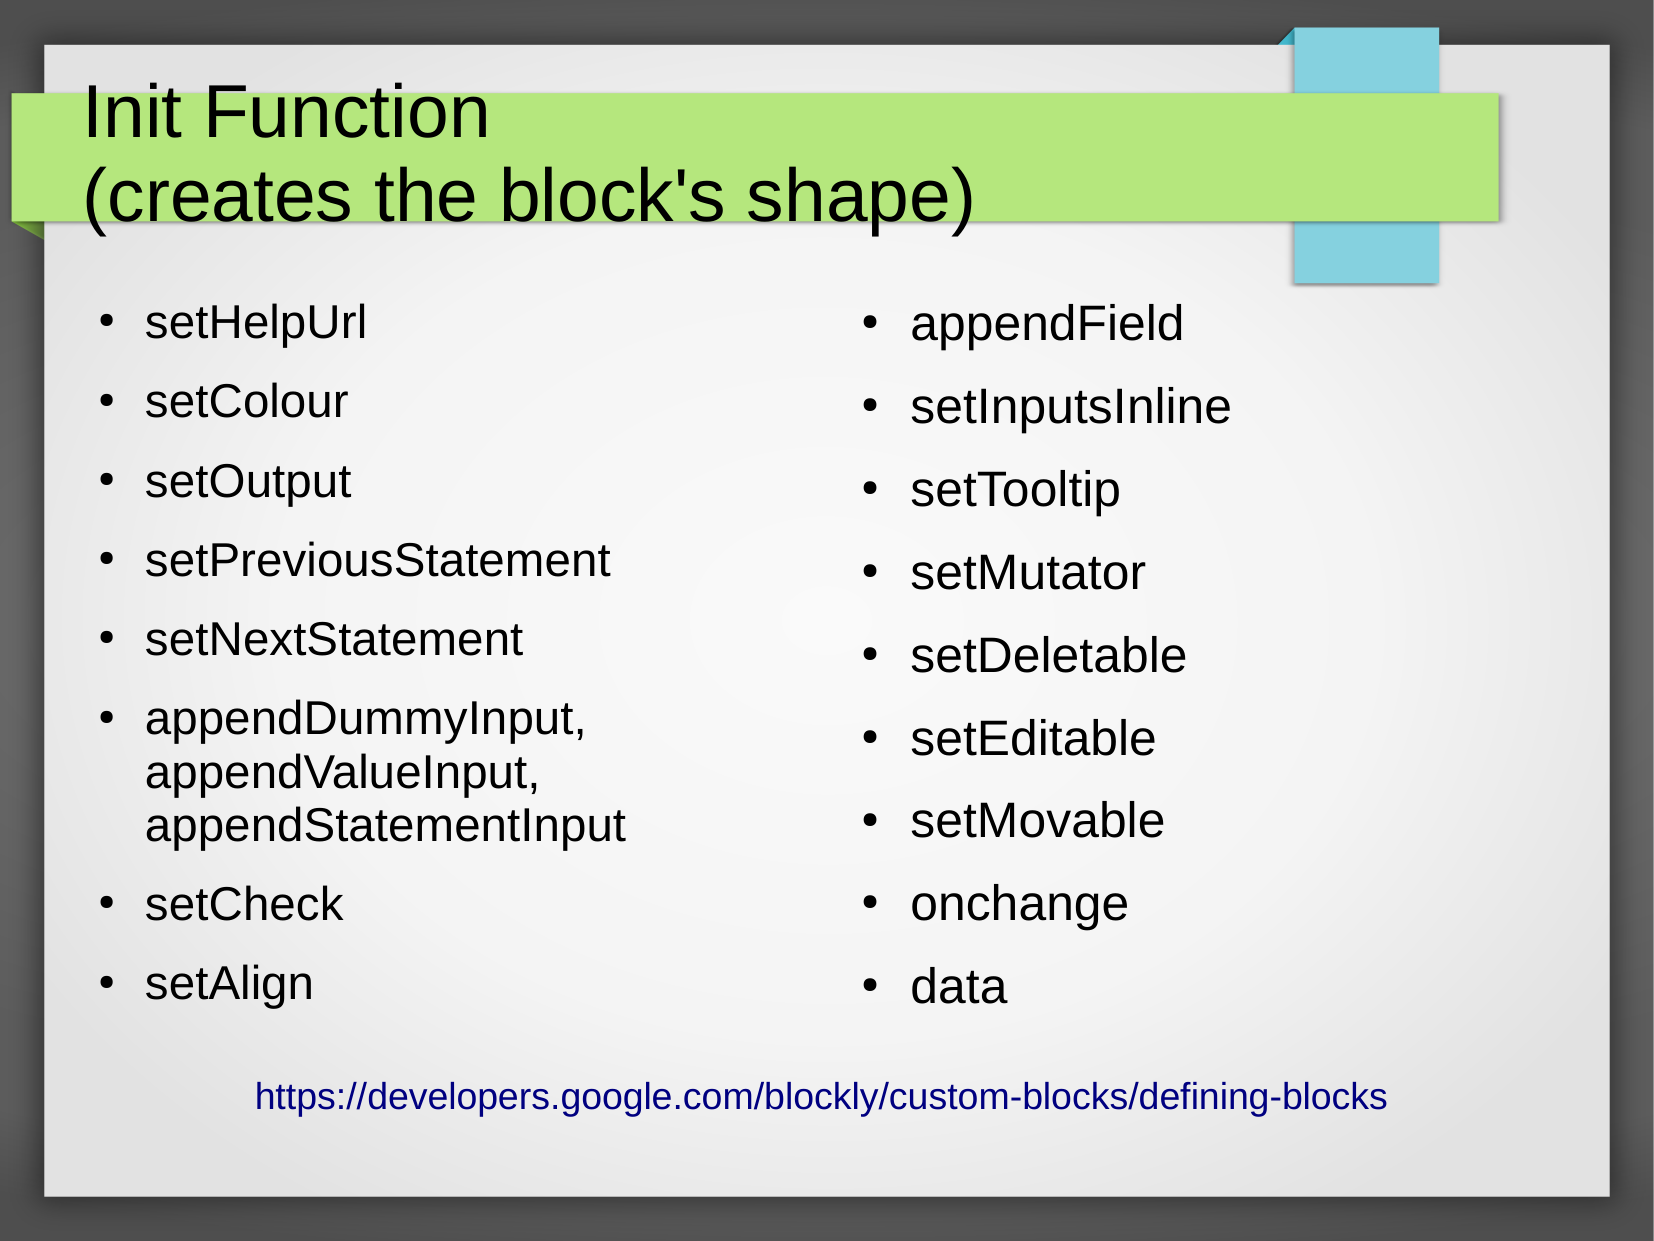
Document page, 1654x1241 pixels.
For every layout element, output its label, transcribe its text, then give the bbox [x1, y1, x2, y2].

text_box https://developers.google.com/blockly/custom-blocks/defining-blocks [240, 1068, 1404, 1126]
list appendField setInputsInline setTooltip setMutator setDeletable setEditable setMovable onchange data [845, 295, 1572, 1015]
list setHelpUrl setColour setOutput setPreviousStatement setNextStatement appendDummyInput, appendValueInput, appendStatementInput setCheck setAlign [82, 295, 809, 1015]
title Init Function (creates the block's shape) [82, 69, 1264, 238]
picture [0, 0, 1654, 1241]
